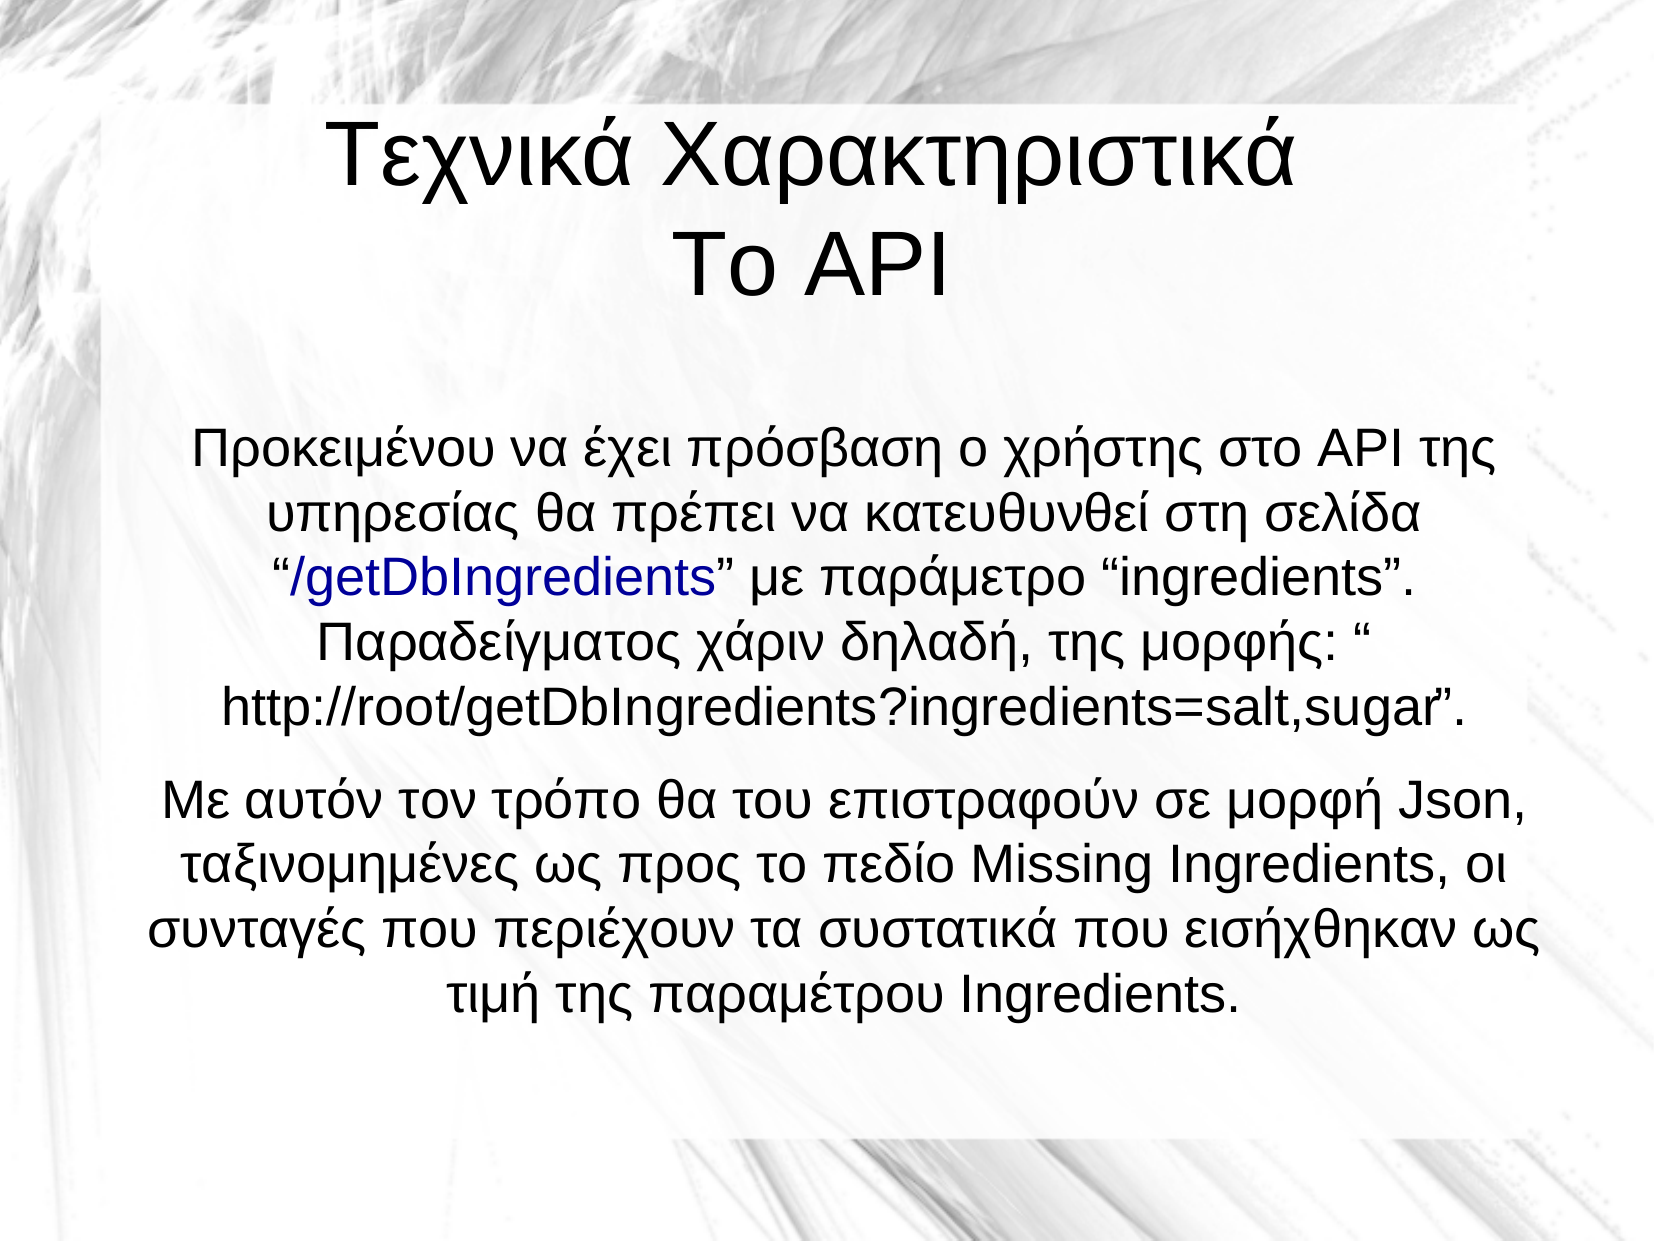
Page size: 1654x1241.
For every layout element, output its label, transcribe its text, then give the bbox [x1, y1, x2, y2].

list Προκειμένου να έχει πρόσβαση ο χρήστης στο API της υπηρεσίας θα πρέπει να κατευθυνθεί στη σελίδα “/getDbIngredients” με παράμετρο “ingredients”. Παραδείγματος χάριν δηλαδή, της μορφής: “http://root/getDbIngredients?ingredients=salt,sugar”. Με αυτόν τον τρόπο θα του επιστραφούν σε μορφή Json, ταξινομημένες ως προς το πεδίο Missing Ingredients, οι συνταγές που περιέχουν τα συστατικά που εισήχθηκαν ως τιμή της παραμέτρου Ingredients. [118, 319, 1571, 1027]
title Τεχνικά Χαρακτηριστικά Το API [118, 93, 1506, 299]
